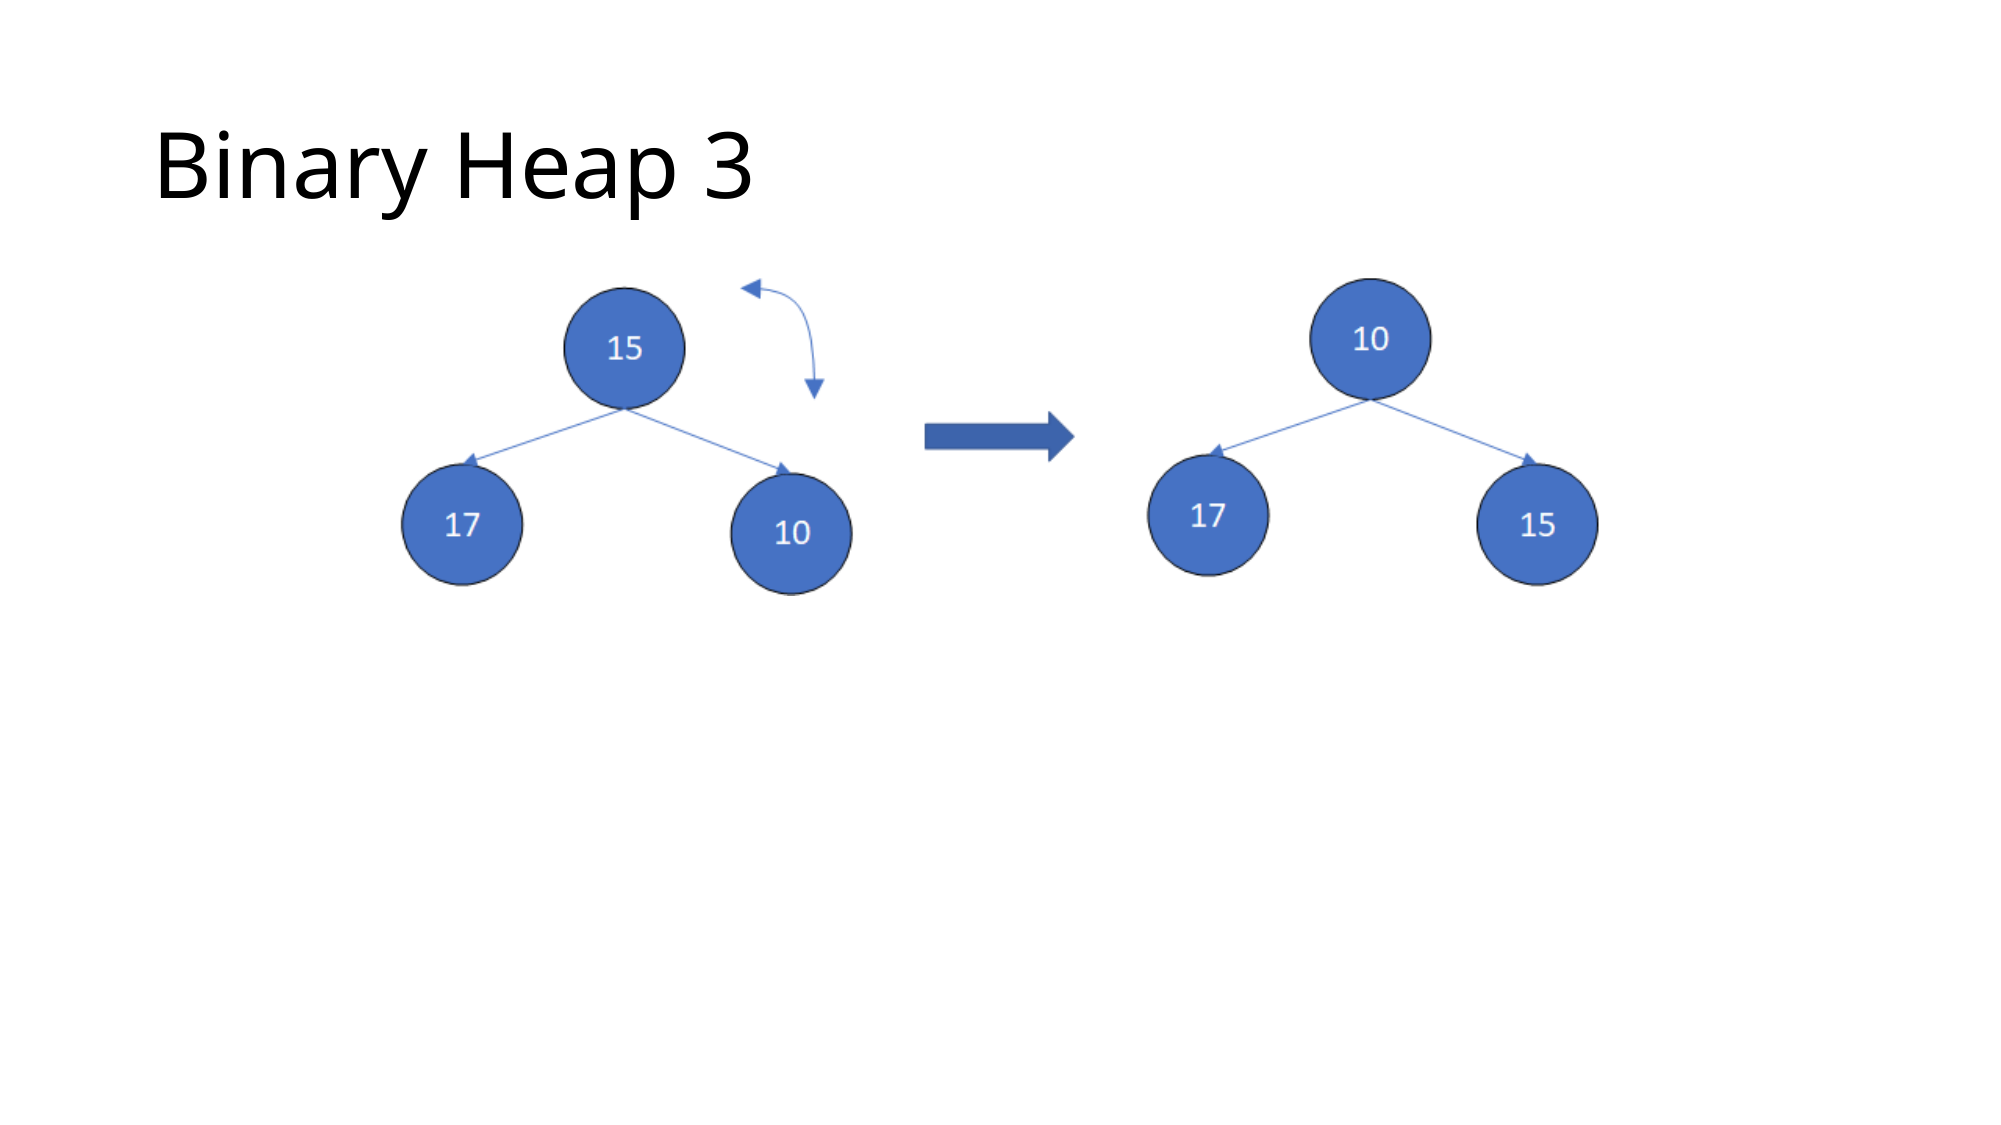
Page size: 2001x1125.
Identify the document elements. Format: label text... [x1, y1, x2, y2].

picture [395, 277, 1605, 597]
title Binary Heap 3 [137, 59, 1863, 278]
